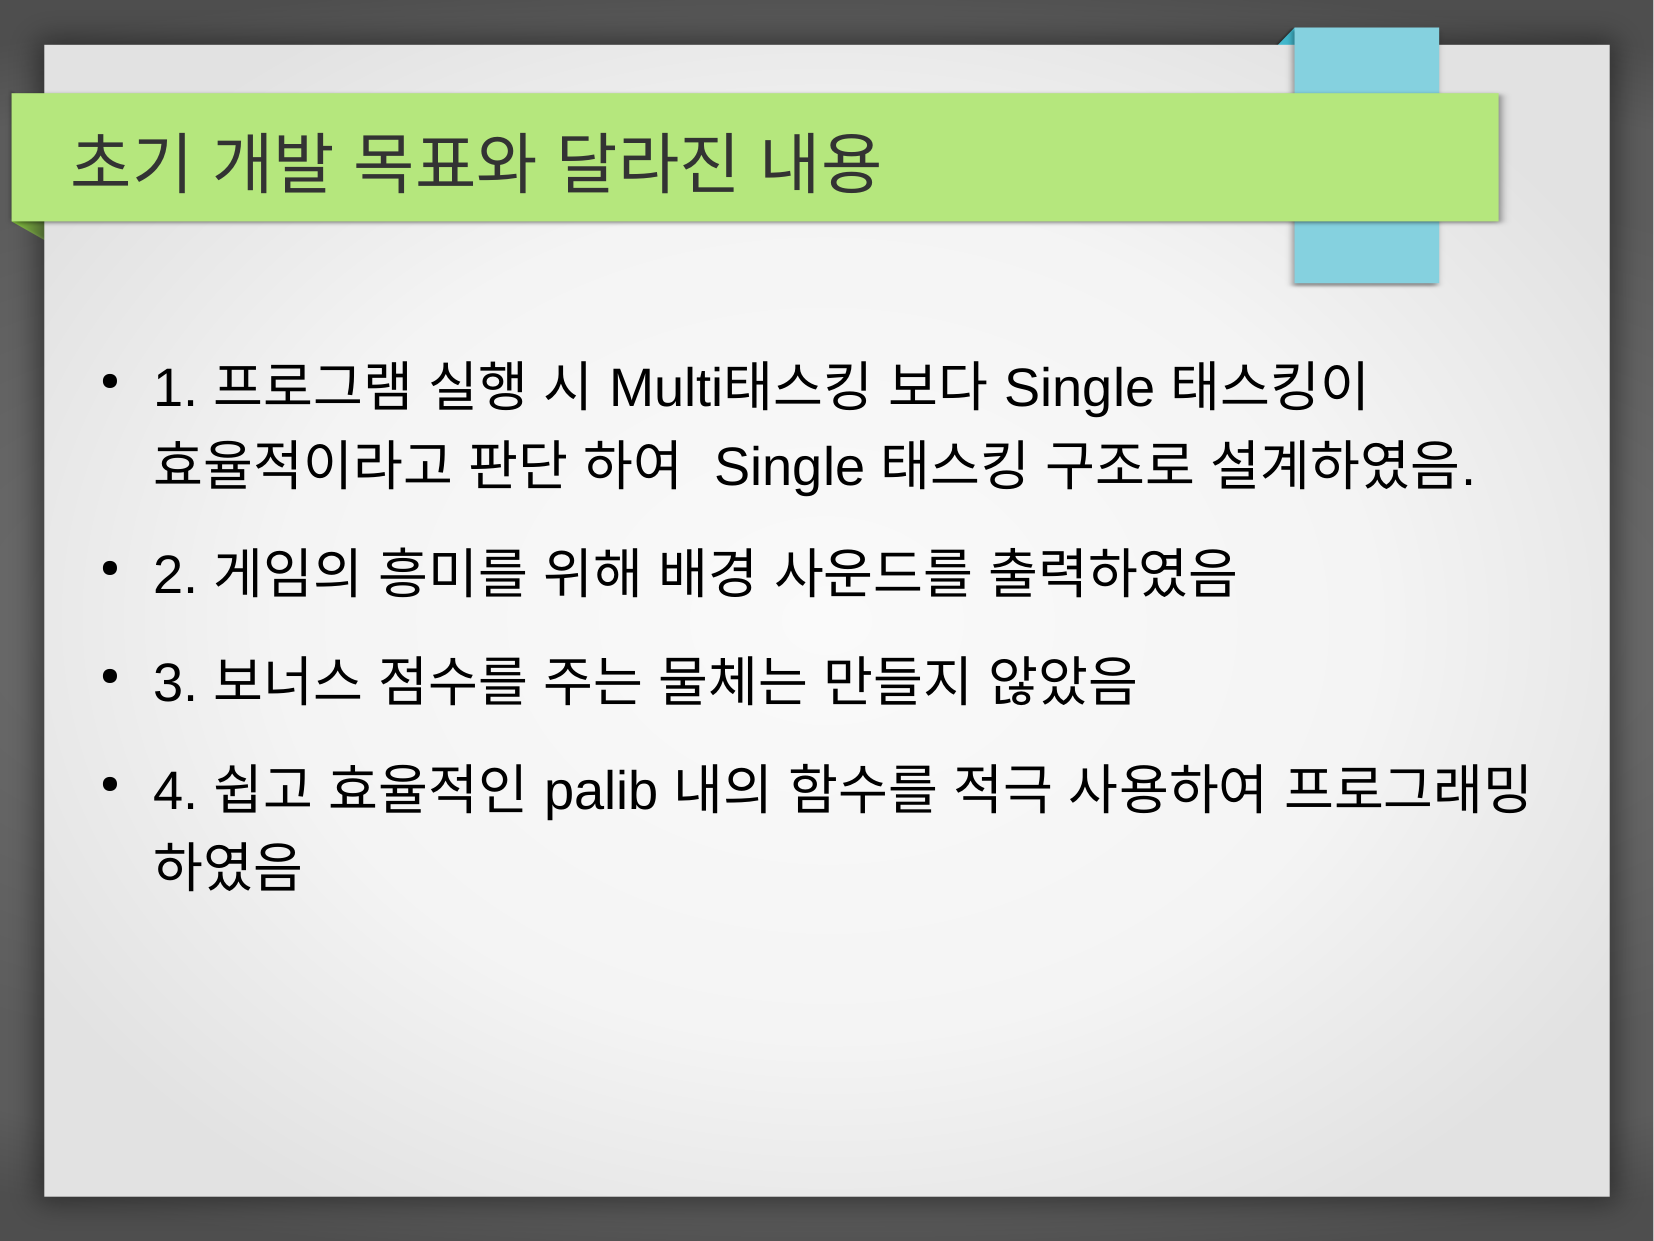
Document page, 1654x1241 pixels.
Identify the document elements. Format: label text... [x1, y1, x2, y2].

title 초기 개발 목표와 달라진 내용 [70, 106, 1229, 213]
picture [0, 0, 1654, 1241]
list 1. 프로그램 실행 시 Multi태스킹 보다 Single 태스킹이 효율적이라고 판단 하여 Single 태스킹 구조로 설계하였음. 2. 게임의 흥미를 위해 배경 사운드를 출력하였음 3. 보너스 점수를 주는 물체는 만들지 않았음 4. 쉽고 효율적인 palib 내의 함수를 적극 사용하여 프로그래밍 하였음 [82, 343, 1538, 1063]
